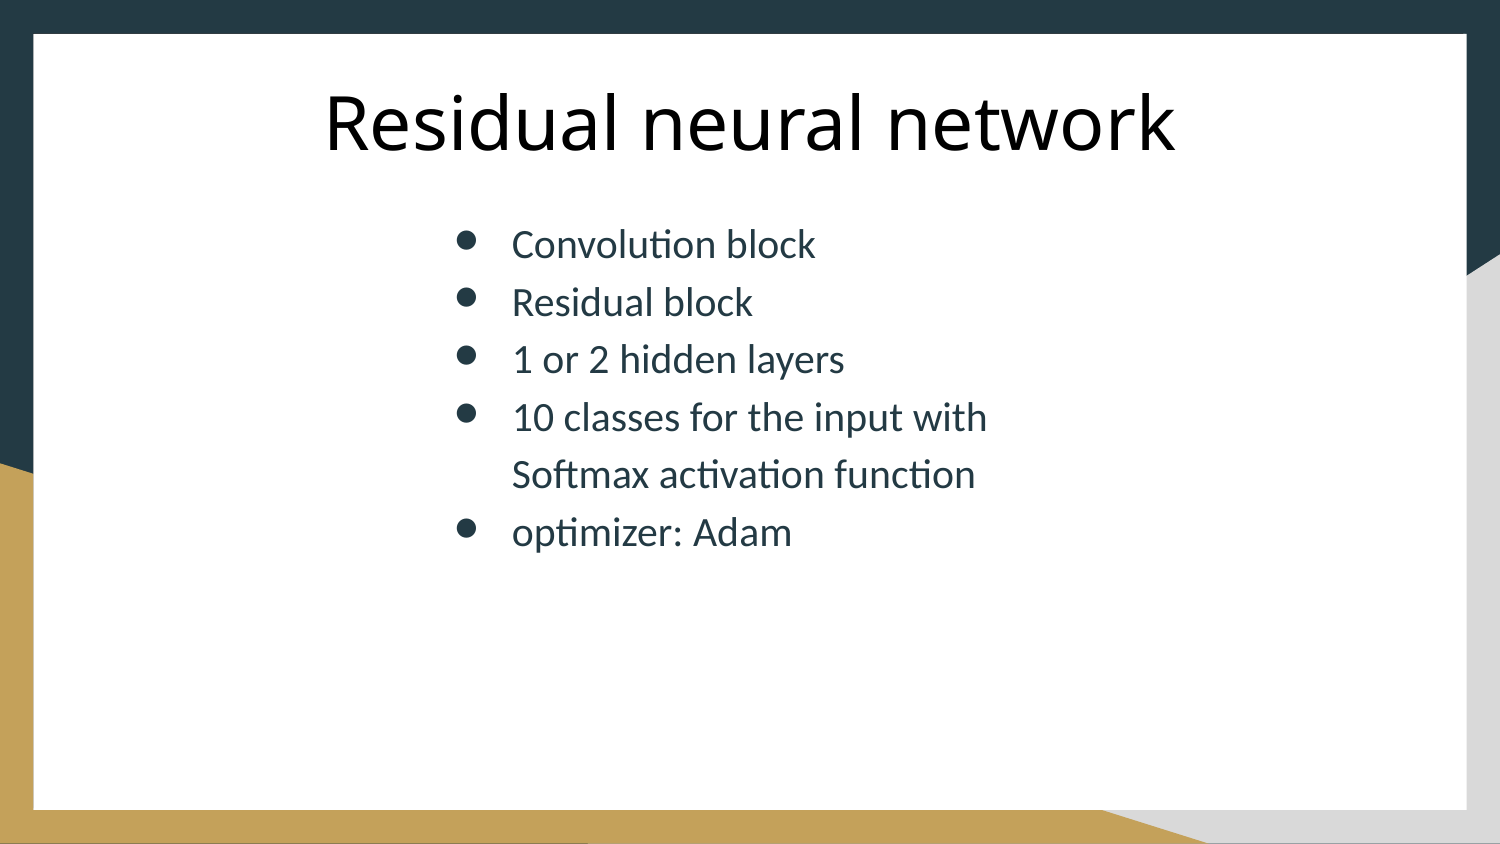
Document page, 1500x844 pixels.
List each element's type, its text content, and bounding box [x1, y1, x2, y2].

title Residual neural network [134, 60, 1366, 217]
list Convolution block Residual block 1 or 2 hidden layers 10 classes for the input with Softmax activation function optimizer: Adam [421, 194, 1079, 743]
